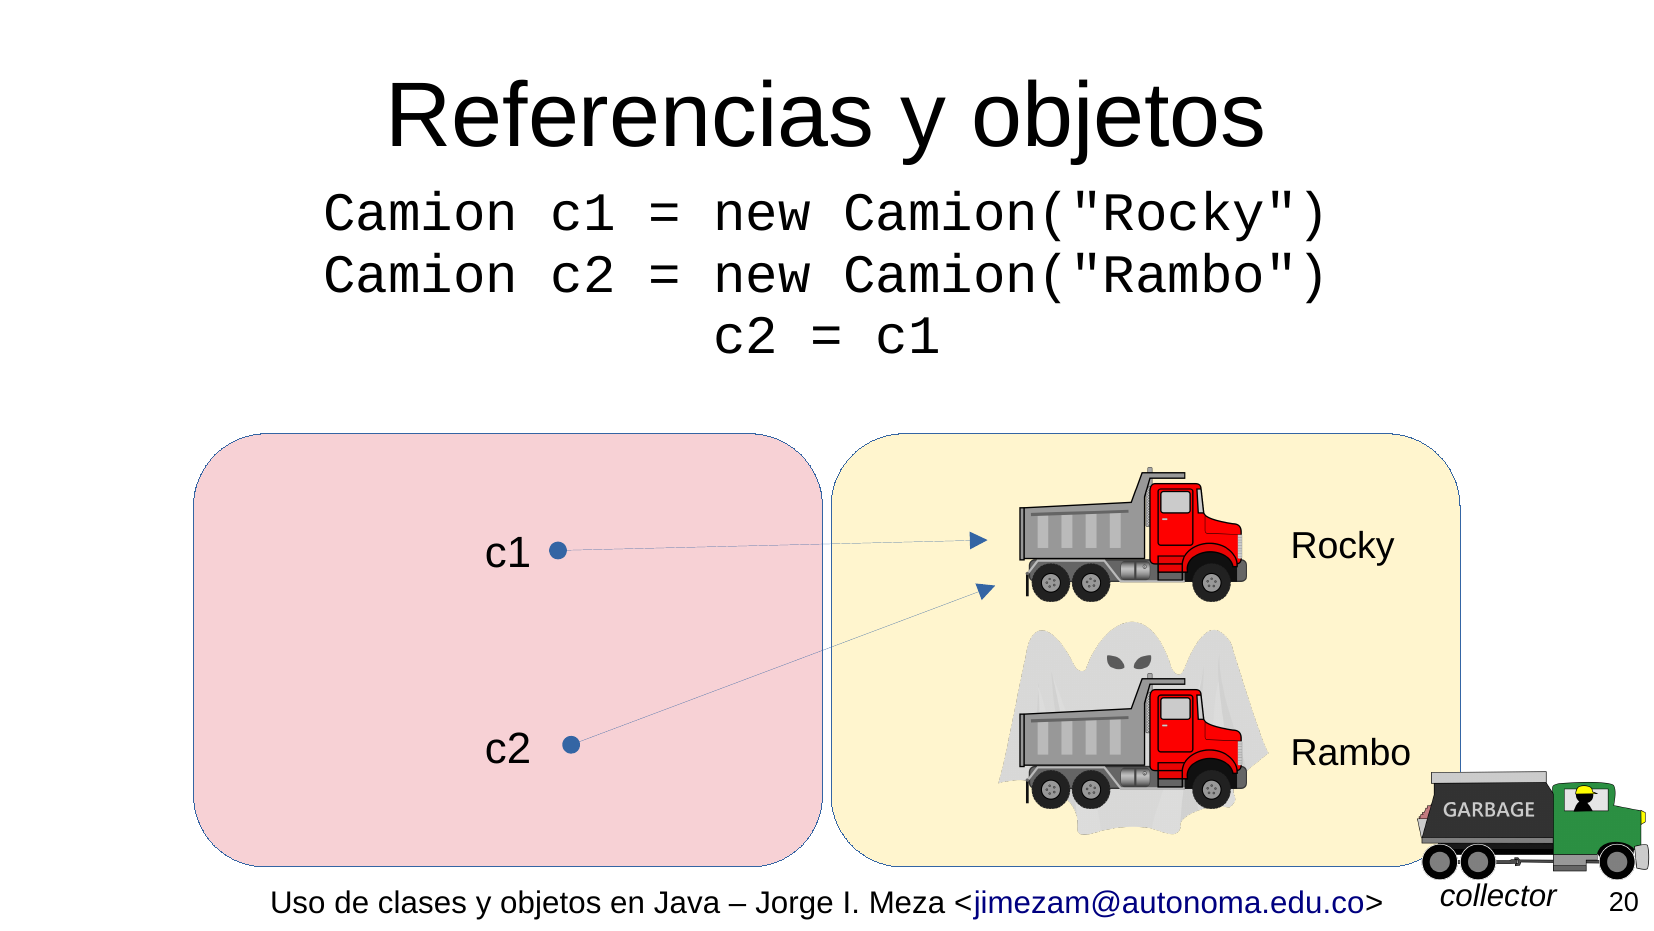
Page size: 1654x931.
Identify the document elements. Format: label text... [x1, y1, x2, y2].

text_box c1 c2 [193, 433, 823, 867]
subtitle Camion c1 = new Camion("Rocky") Camion c2 = new Camion("Rambo") c2 = c1 [82, 185, 1571, 899]
picture [1019, 467, 1247, 602]
picture [973, 607, 1286, 853]
picture [1416, 754, 1650, 885]
text_box Rambo [1275, 724, 1427, 781]
text_box [831, 433, 1461, 867]
title Referencias y objetos [82, 37, 1571, 185]
text_box Rocky [1275, 517, 1410, 575]
text_box collector [1425, 871, 1597, 929]
